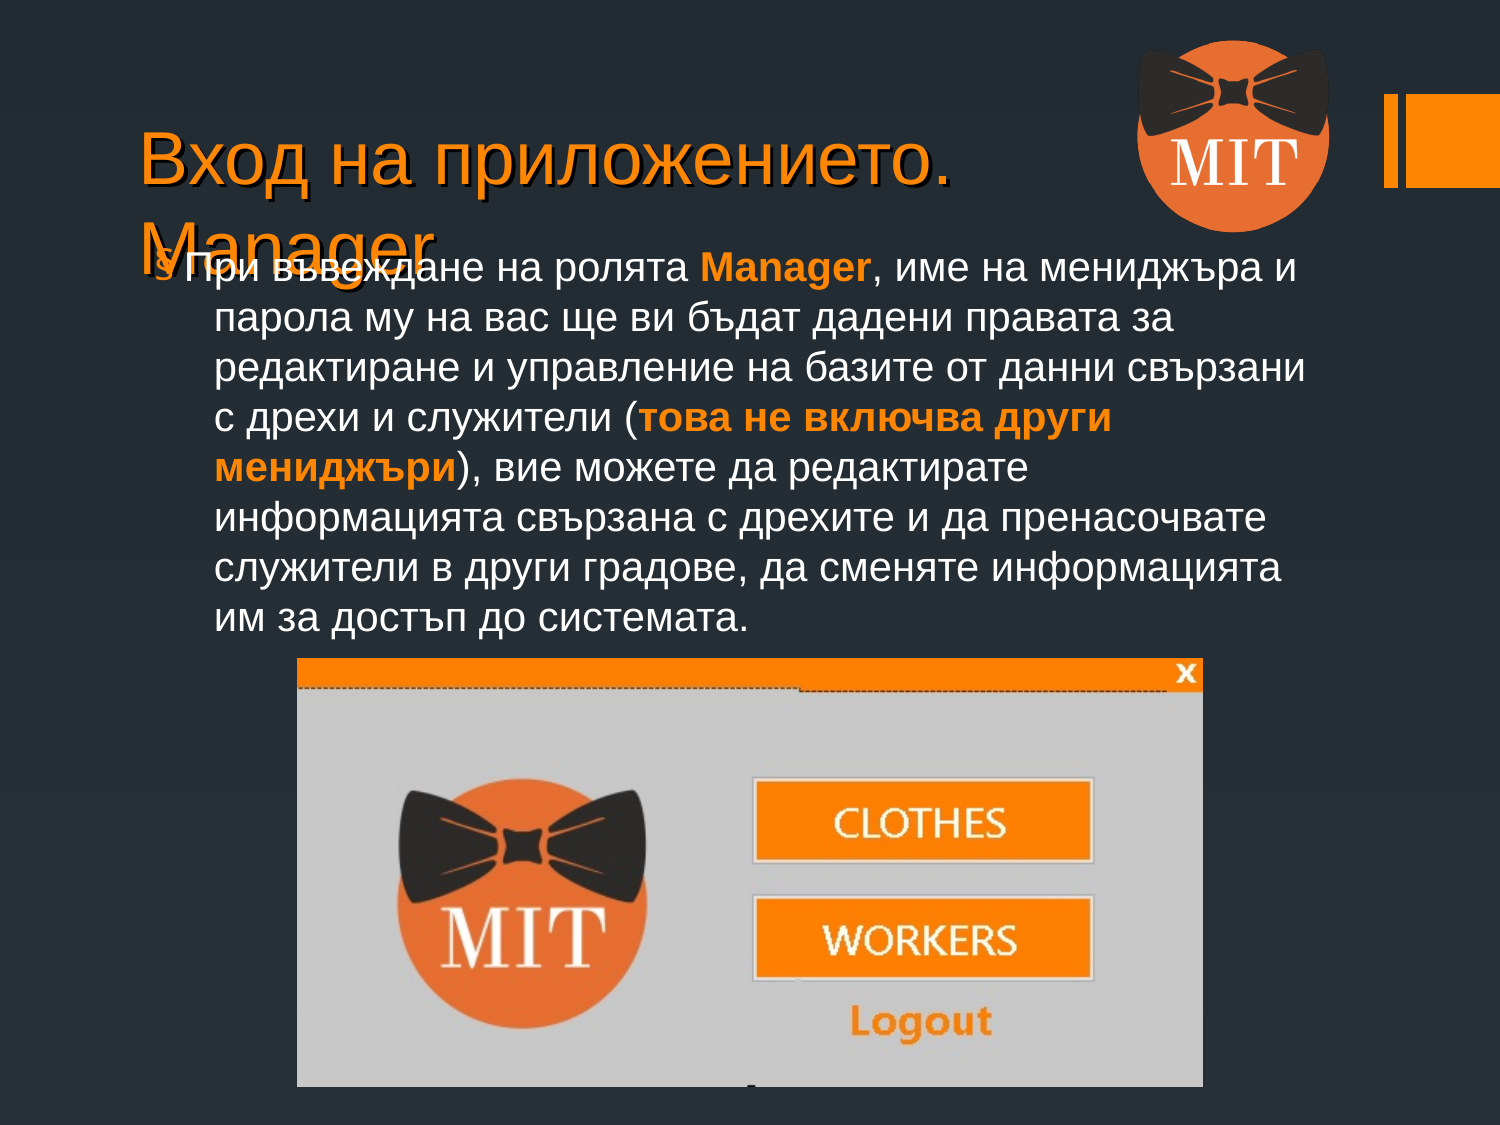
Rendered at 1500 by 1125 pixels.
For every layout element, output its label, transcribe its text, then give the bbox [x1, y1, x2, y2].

picture [297, 658, 1203, 1088]
list При въвеждане на ролята Manager, име на мениджъра и парола му на вас ще ви бъдат дадени правата за редактиране и управление на базите от данни свързани с дрехи и служители (това не включва други мениджъри), вие можете да редактирате информацията свързана с дрехите и да пренасочвате служители в други градове, да сменяте информацията им за достъп до системата. [123, 231, 1324, 1024]
title Вход на приложението. Manager [123, 101, 1116, 221]
picture [1116, 0, 1351, 302]
